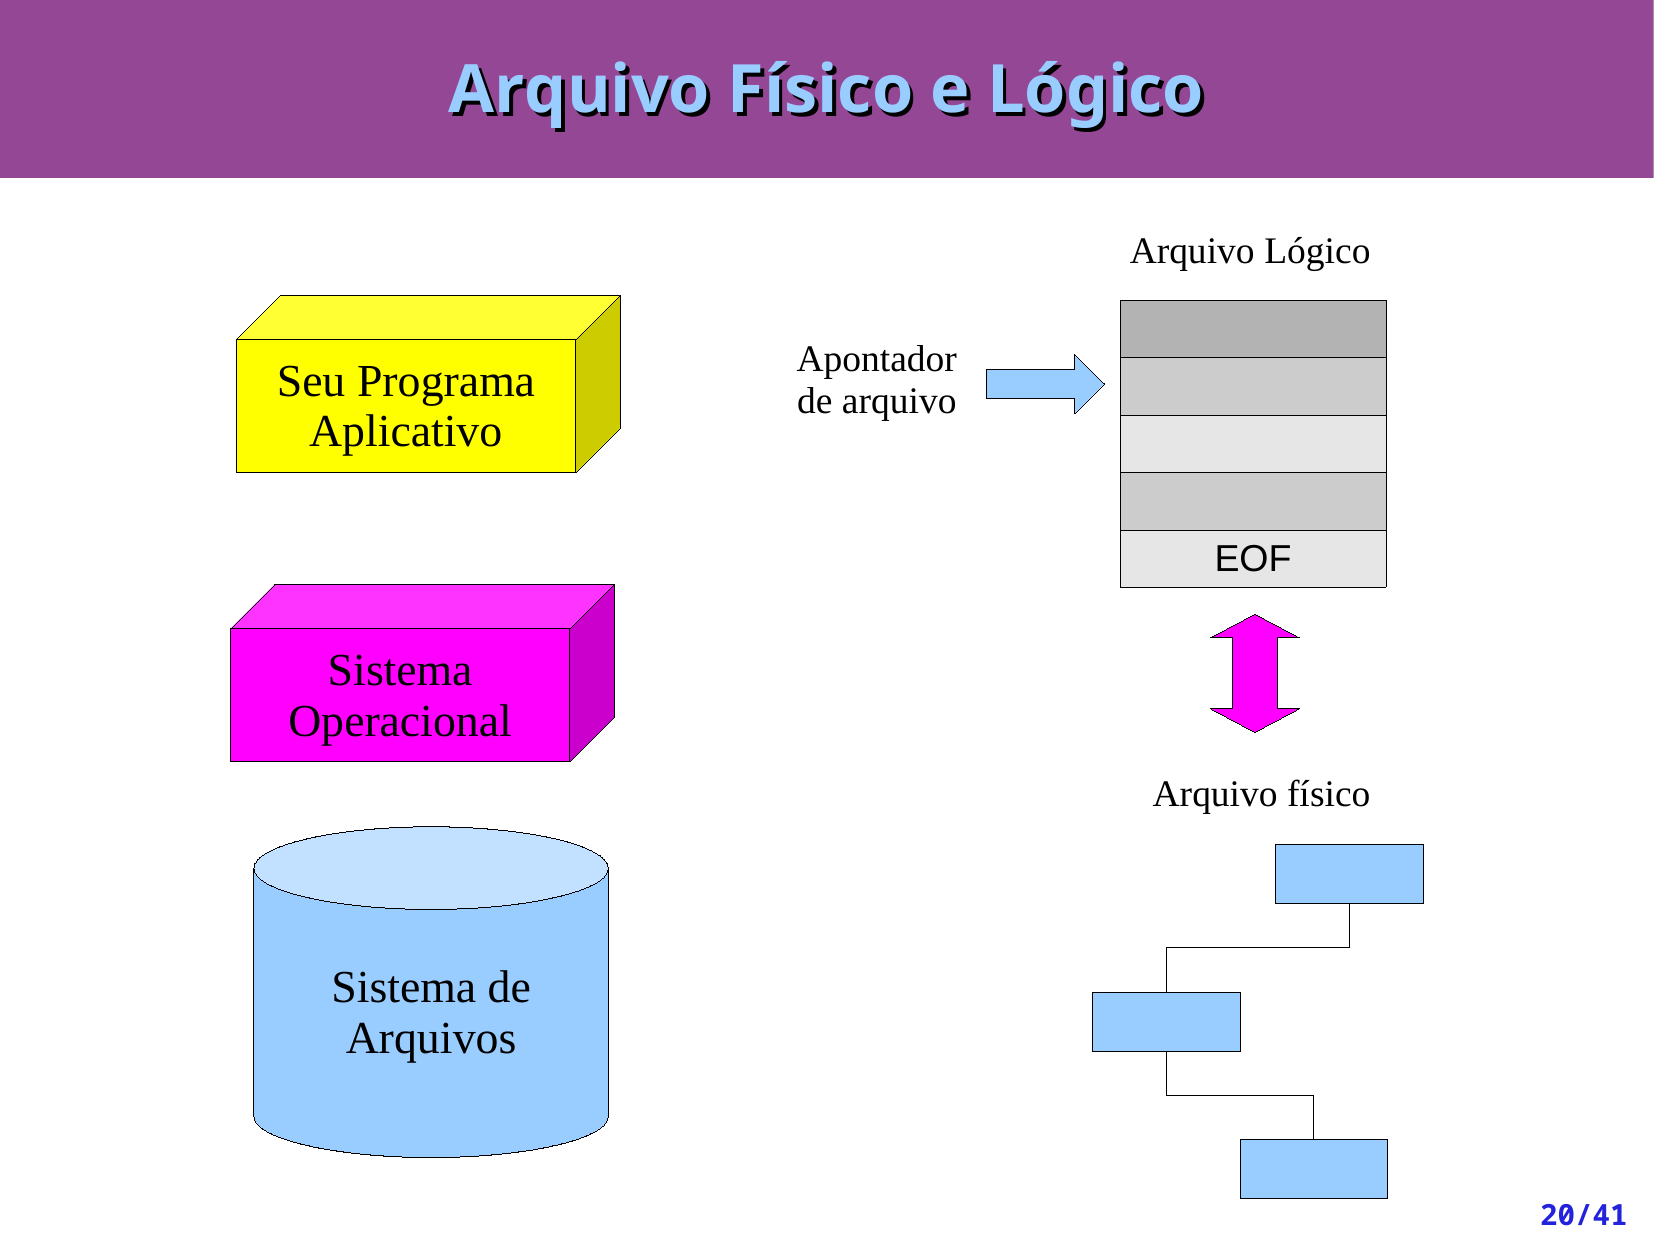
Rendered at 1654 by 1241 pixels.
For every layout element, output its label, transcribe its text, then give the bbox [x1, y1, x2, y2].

title Arquivo Físico e Lógico [82, 0, 1571, 176]
text_box Apontador de arquivo [773, 330, 981, 430]
text_box [1275, 844, 1424, 904]
table_cell EOF [1121, 531, 1386, 587]
text_box [986, 354, 1105, 414]
table_cell [1121, 358, 1386, 415]
text_box Arquivo Lógico [1098, 222, 1412, 280]
text_box [1210, 614, 1300, 733]
table_cell [1121, 416, 1386, 472]
table_cell [1121, 473, 1386, 530]
text_box Sistema de Arquivos [253, 869, 609, 1158]
text_box [1092, 992, 1241, 1052]
table_header [1121, 301, 1386, 357]
text_box Seu Programa Aplicativo [236, 340, 575, 473]
text_box Sistema Operacional [230, 629, 569, 762]
text_box Arquivo físico [1133, 765, 1400, 822]
text_box [1240, 1139, 1388, 1199]
